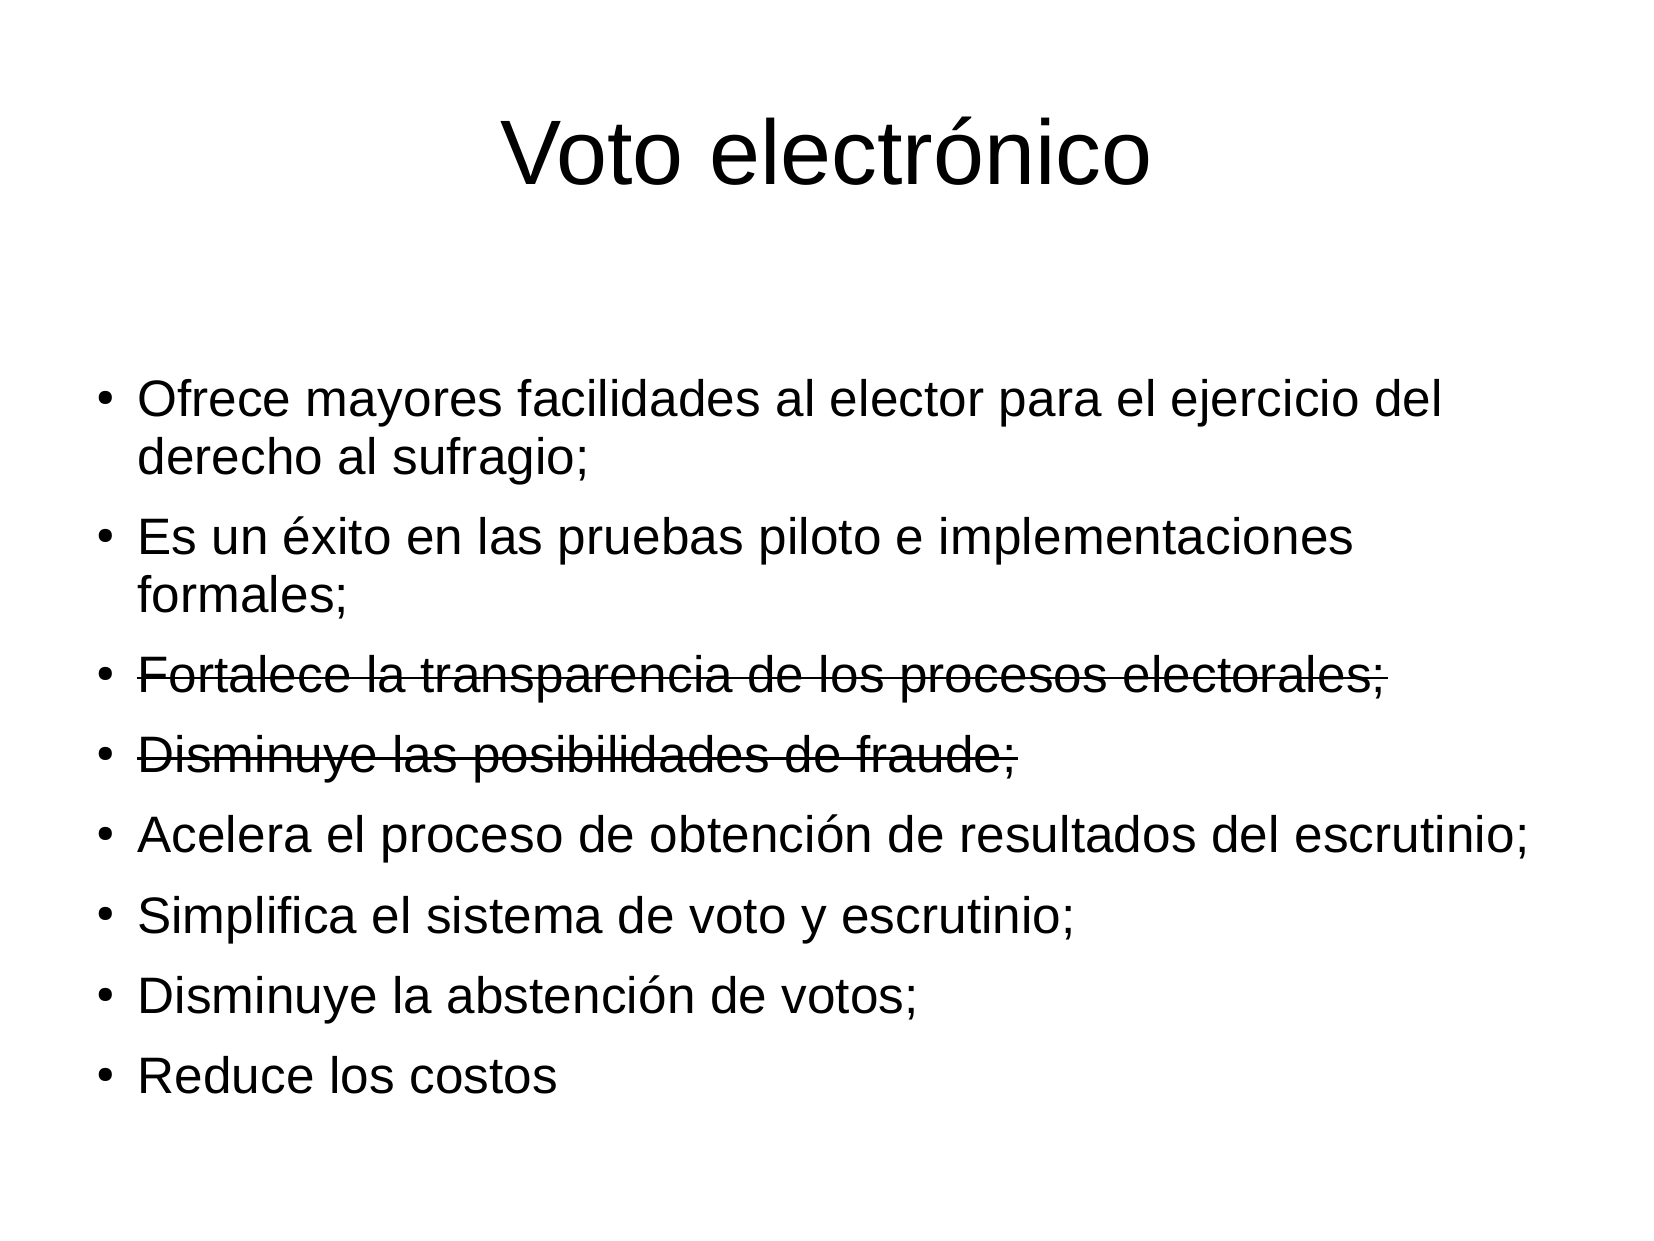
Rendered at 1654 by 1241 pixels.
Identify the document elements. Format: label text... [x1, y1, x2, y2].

list Ofrece mayores facilidades al elector para el ejercicio del derecho al sufragio; Es un éxito en las pruebas piloto e implementaciones formales; Fortalece la transparencia de los procesos electorales; Disminuye las posibilidades de fraude; Acelera el proceso de obtención de resultados del escrutinio; Simplifica el sistema de voto y escrutinio; Disminuye la abstención de votos; Reduce los costos [82, 290, 1571, 1109]
title Voto electrónico [82, 49, 1571, 257]
